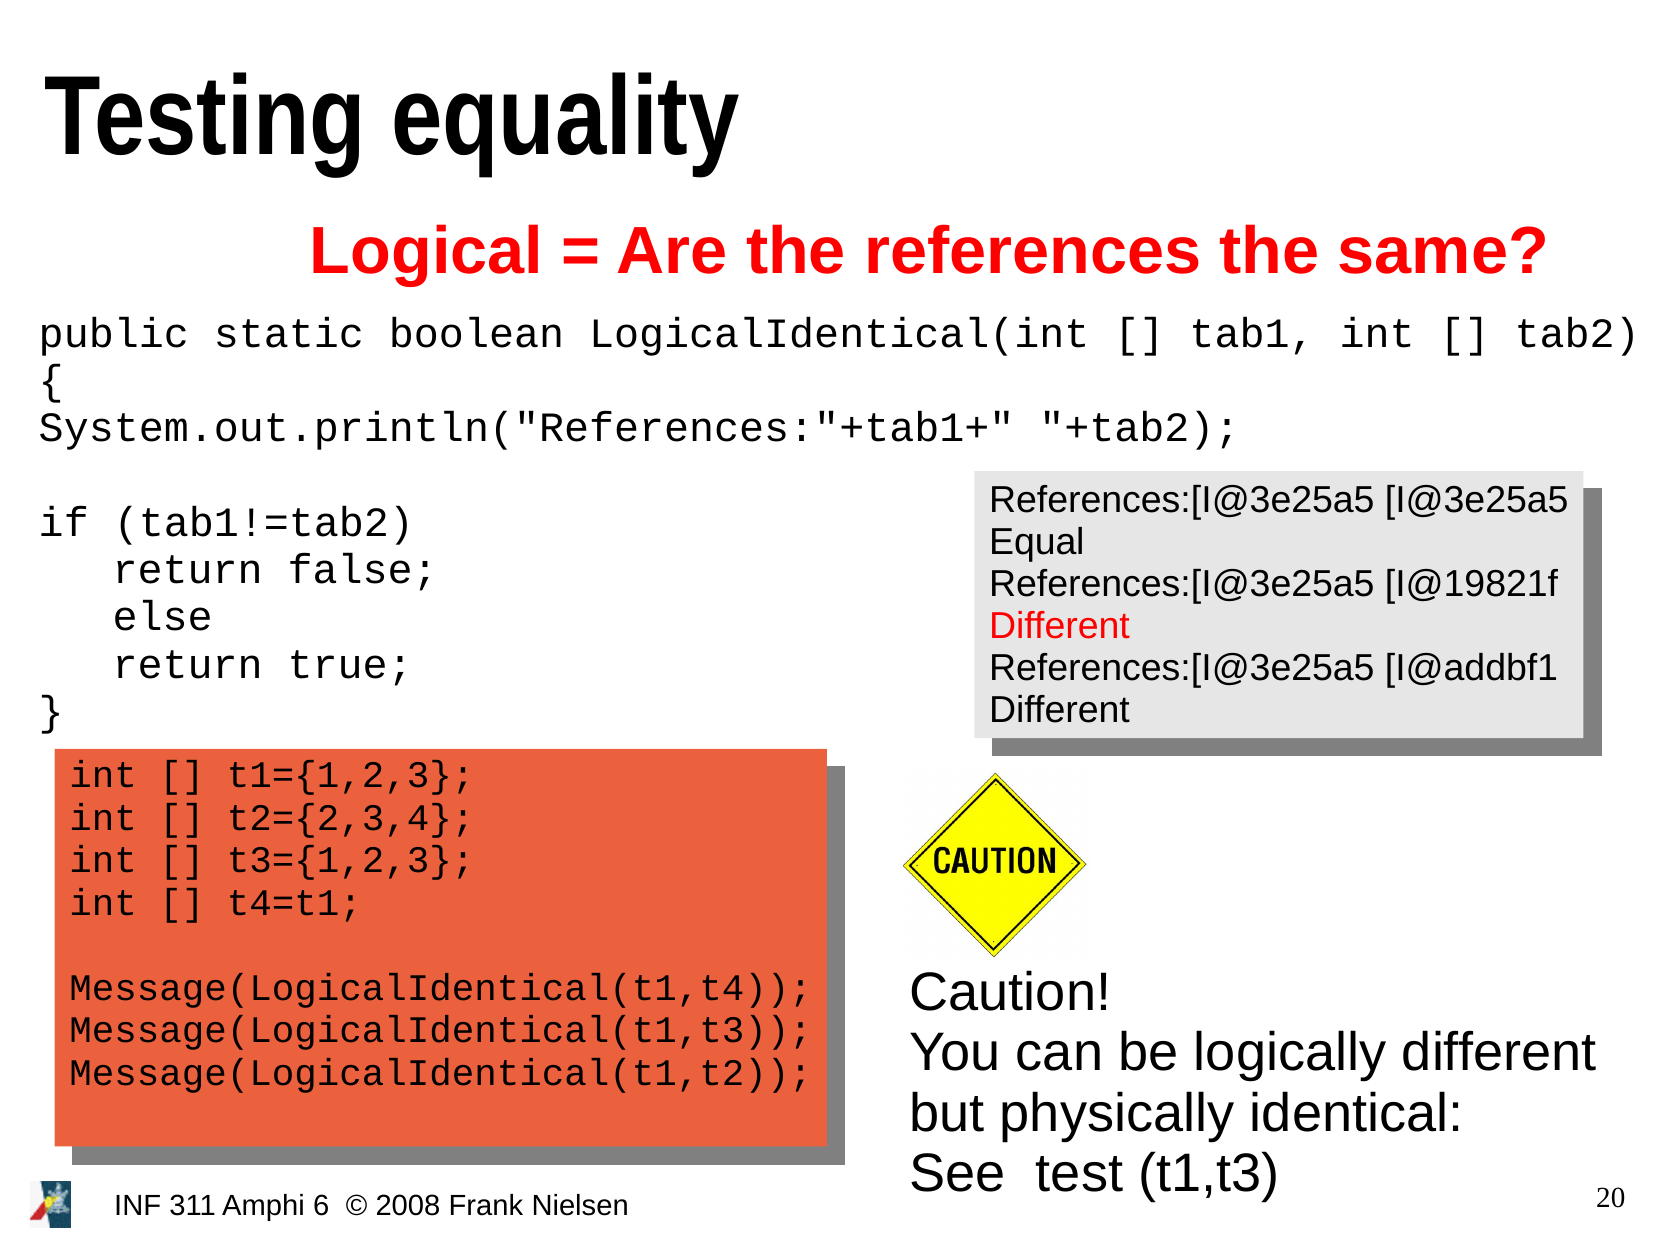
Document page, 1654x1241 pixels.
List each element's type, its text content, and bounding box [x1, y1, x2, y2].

text_box References:[I@3e25a5 [I@3e25a5 Equal References:[I@3e25a5 [I@19821f Different References:[I@3e25a5 [I@addbf1 Different [974, 471, 1584, 739]
text_box public static boolean LogicalIdentical(int [] tab1, int [] tab2) { System.out.println("References:"+tab1+" "+tab2); if (tab1!=tab2) return false; else return true; } [23, 305, 1654, 768]
text_box int [] t1={1,2,3}; int [] t2={2,3,4}; int [] t3={1,2,3}; int [] t4=t1; Message(LogicalIdentical(t1,t4)); Message(LogicalIdentical(t1,t3)); Message(LogicalIdentical(t1,t2)); [54, 748, 827, 1123]
picture [29, 1181, 71, 1228]
text_box Caution! You can be logically different but physically identical: See test (t1,t3) [894, 953, 1613, 1211]
text_box Logical = Are the references the same? [295, 205, 1565, 296]
text_box Testing equality [29, 41, 781, 186]
picture [900, 767, 1093, 961]
